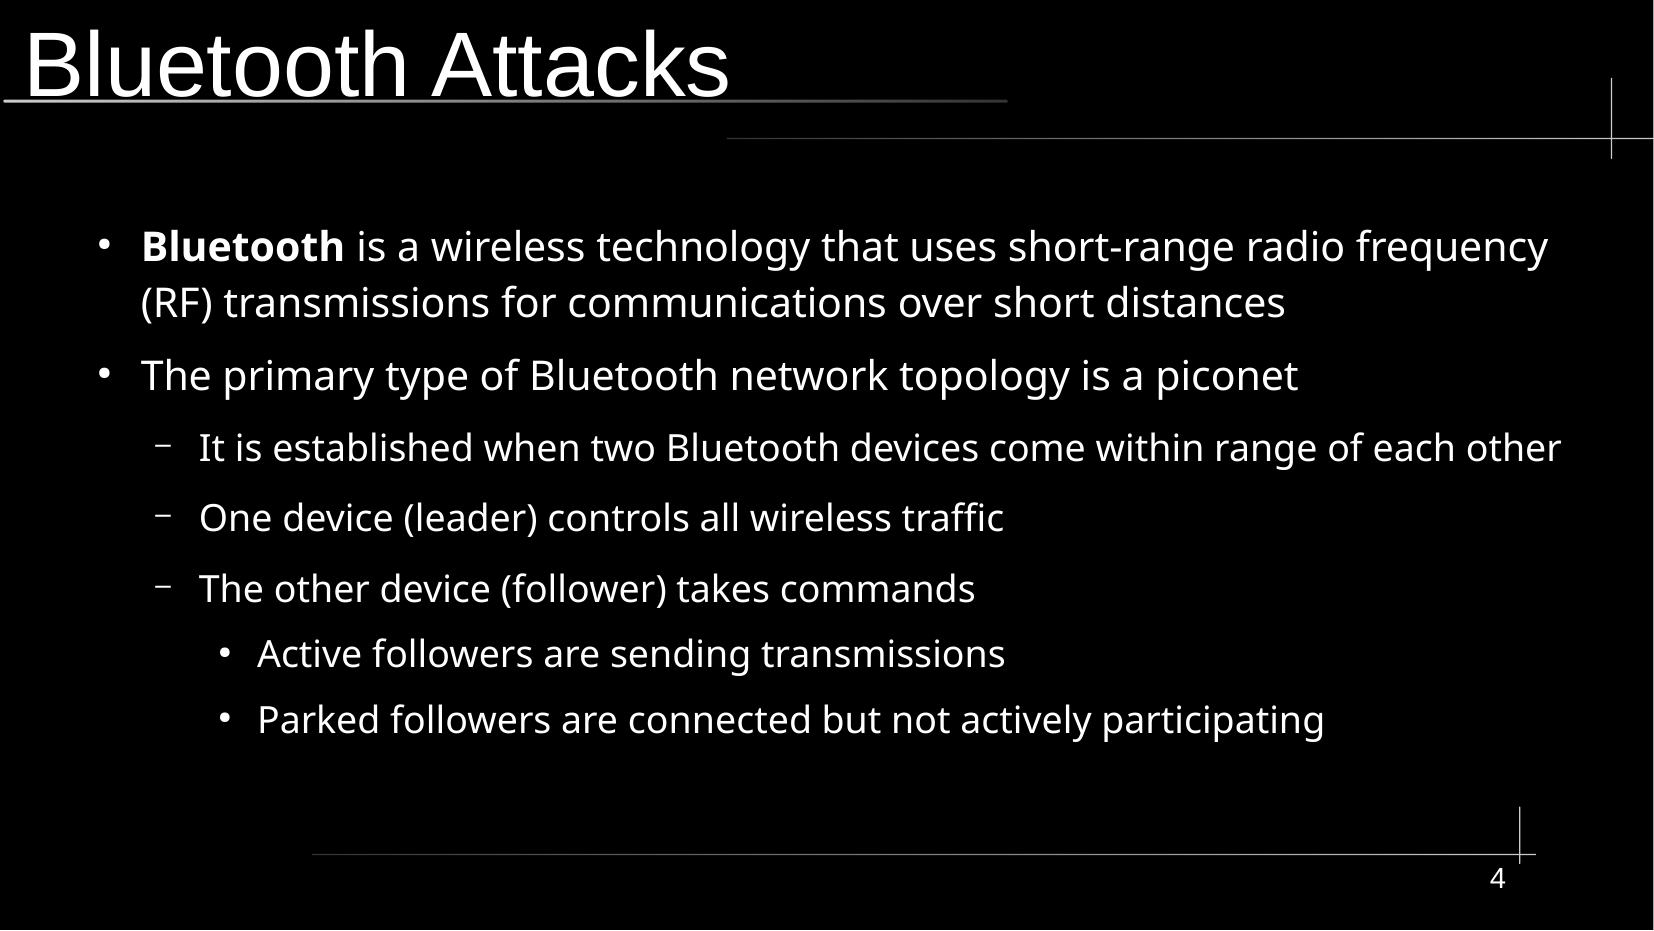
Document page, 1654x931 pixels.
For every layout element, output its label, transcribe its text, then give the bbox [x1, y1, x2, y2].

title Bluetooth Attacks [23, 11, 1589, 119]
list Bluetooth is a wireless technology that uses short-range radio frequency (RF) transmissions for communications over short distances The primary type of Bluetooth network topology is a piconet It is established when two Bluetooth devices come within range of each other One device (leader) controls all wireless traffic The other device (follower) takes commands Active followers are sending transmissions Parked followers are connected but not actively participating [82, 217, 1571, 758]
